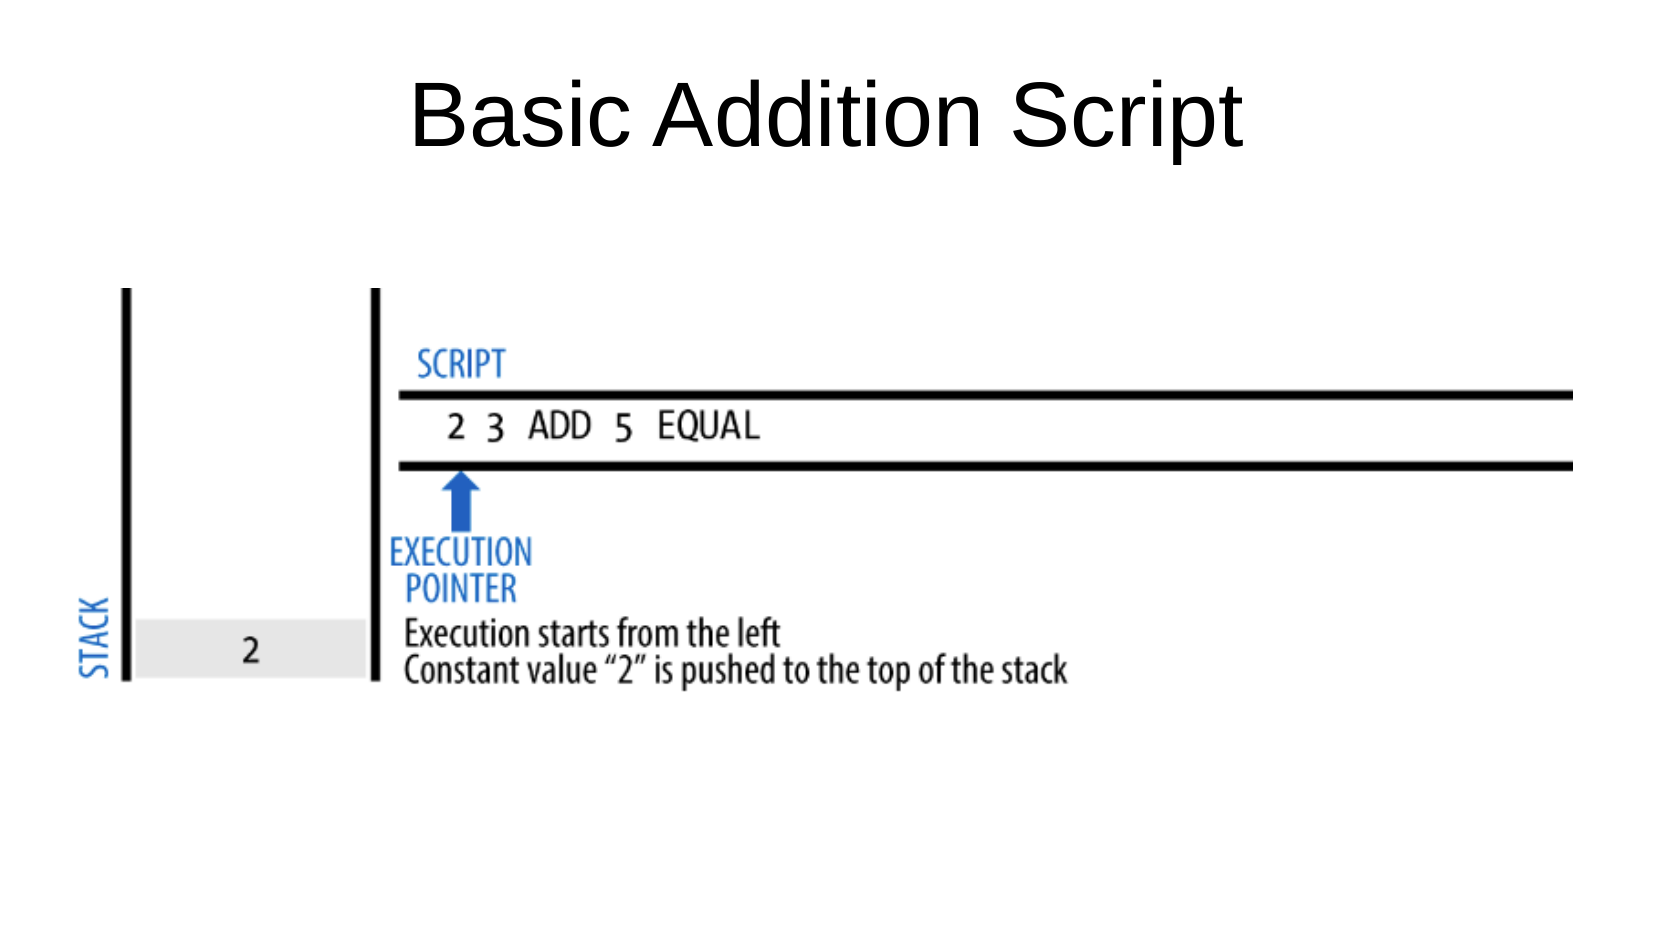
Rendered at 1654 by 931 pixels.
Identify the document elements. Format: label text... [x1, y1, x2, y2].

picture [72, 288, 1573, 695]
title Basic Addition Script [82, 37, 1571, 193]
